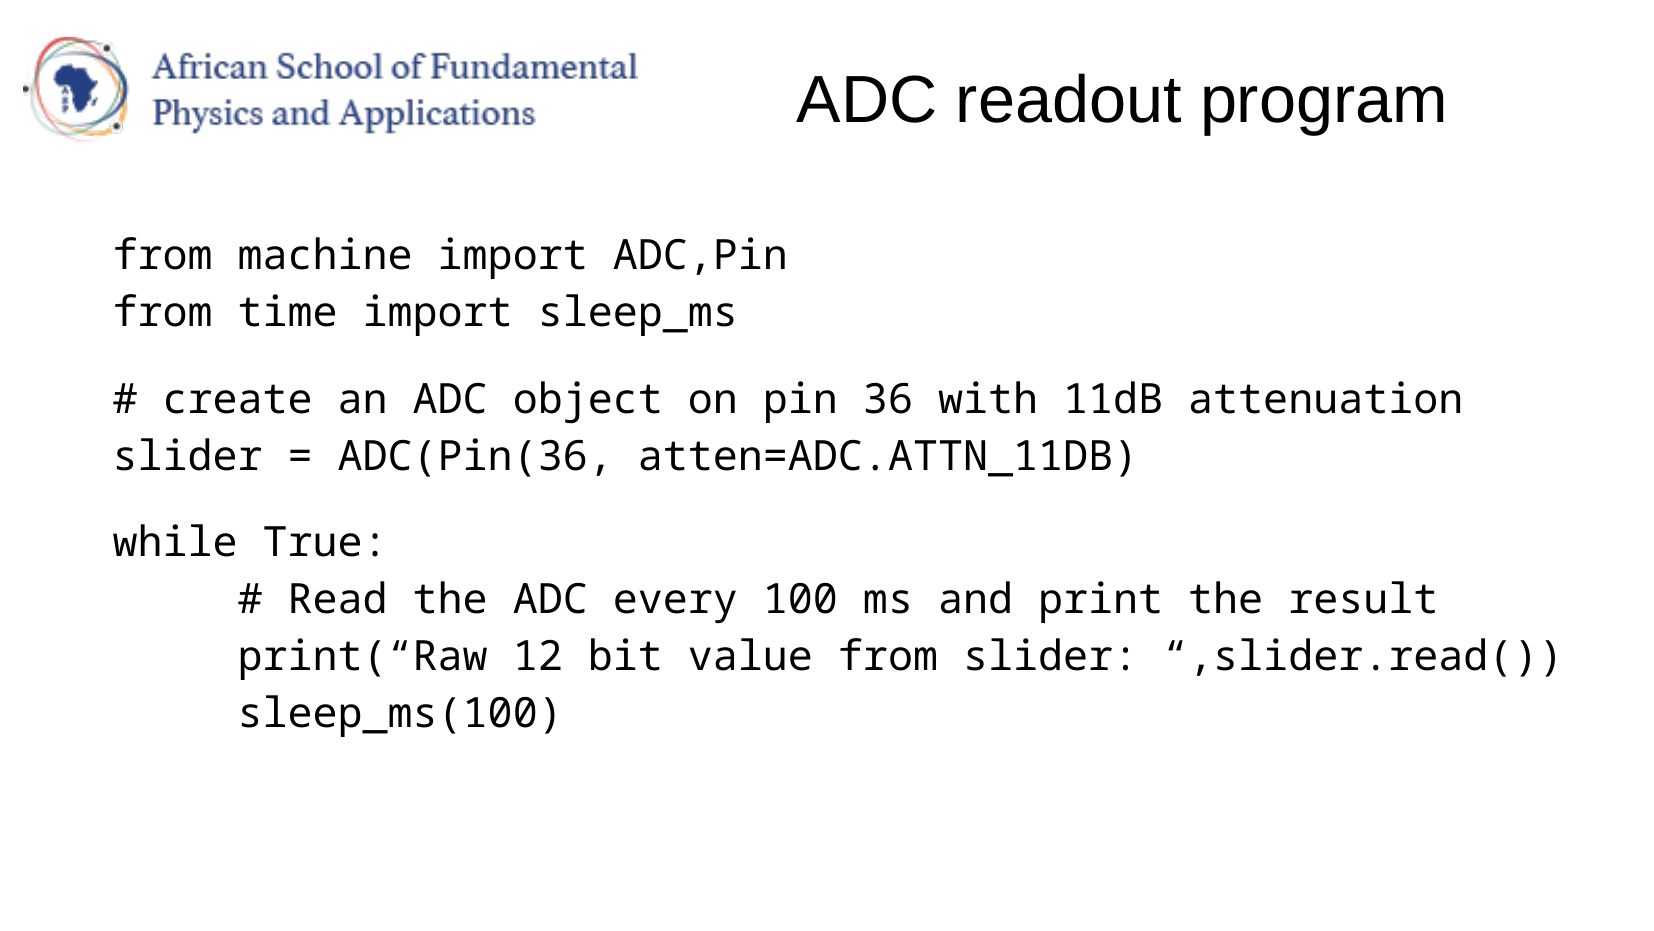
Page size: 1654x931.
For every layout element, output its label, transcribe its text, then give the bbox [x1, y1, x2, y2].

picture [23, 37, 635, 142]
list from machine import ADC,Pin from time import sleep_ms # create an ADC object on pin 36 with 11dB attenuation slider = ADC(Pin(36, atten=ADC.ATTN_11DB) while True: # Read the ADC every 100 ms and print the result print(“Raw 12 bit value from slider: “,slider.read()) sleep_ms(100) [112, 225, 1601, 765]
title ADC readout program [635, 21, 1610, 177]
